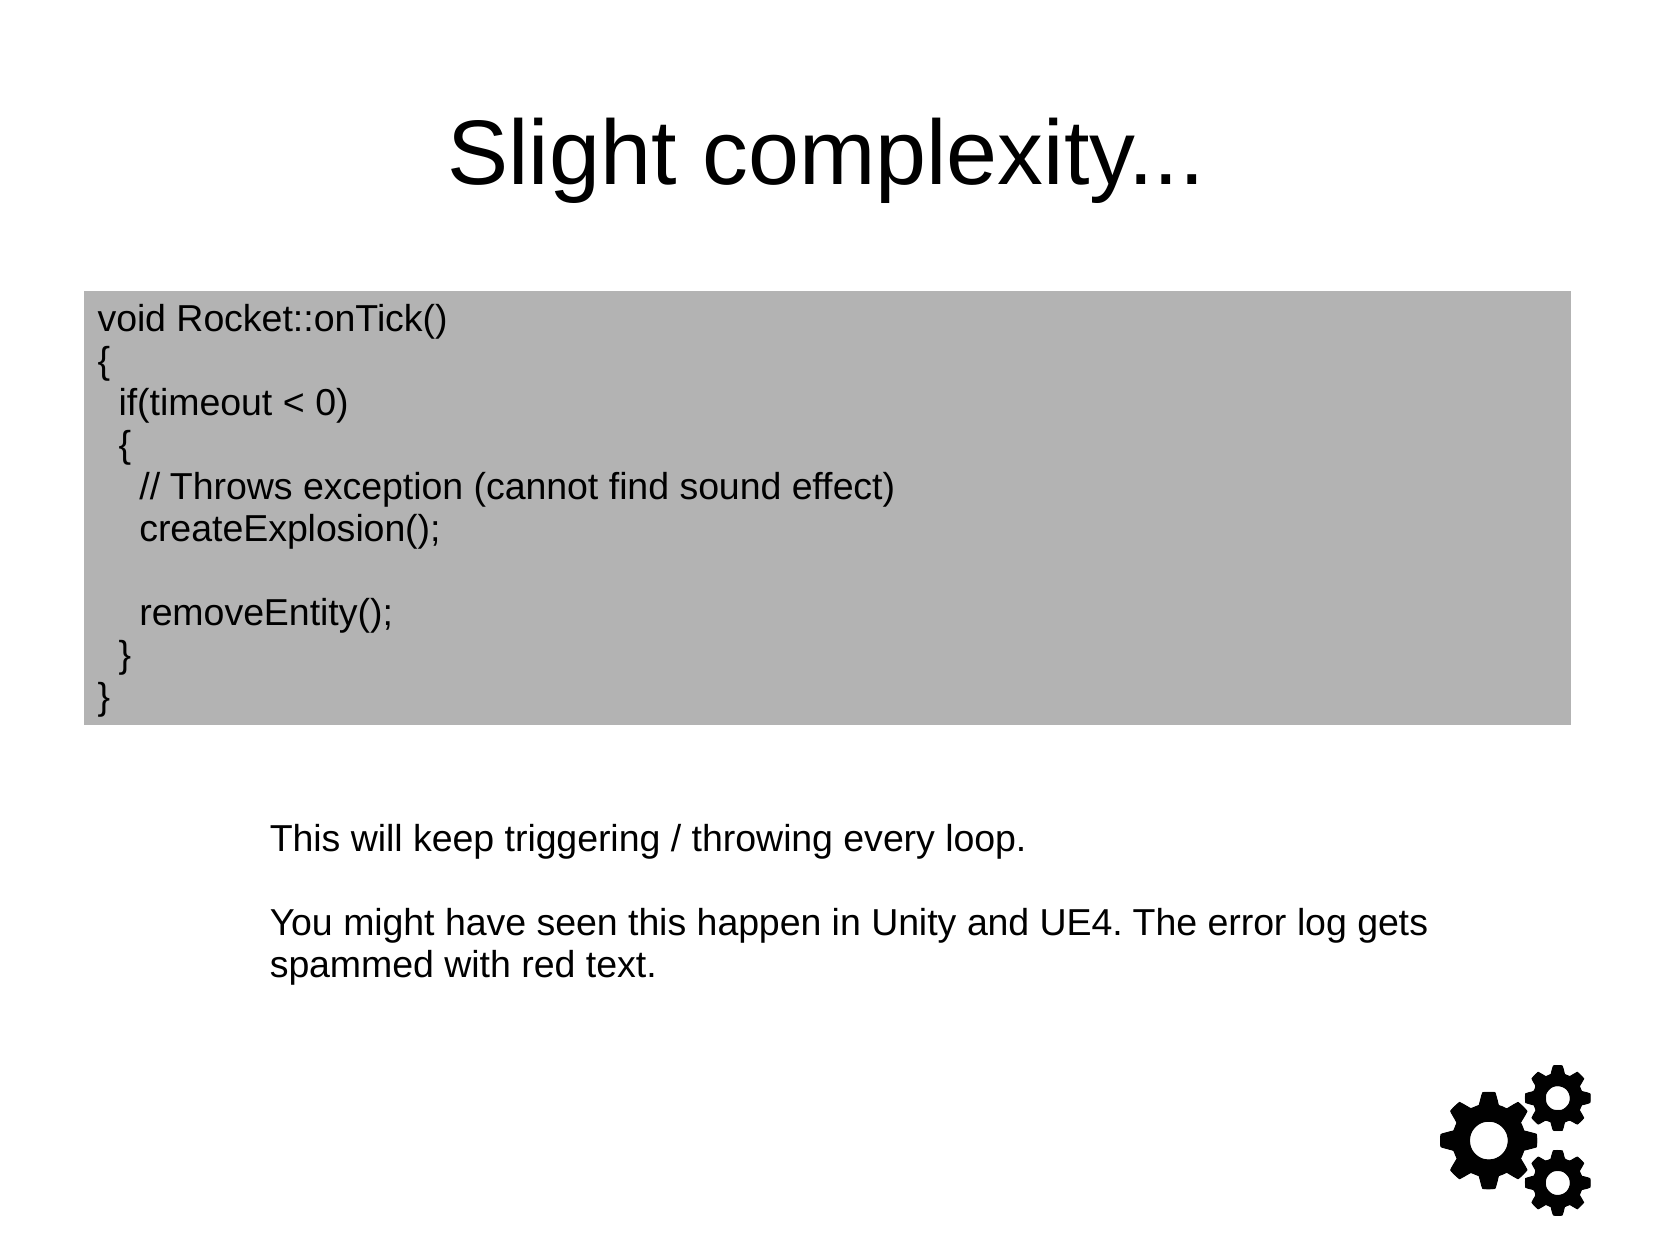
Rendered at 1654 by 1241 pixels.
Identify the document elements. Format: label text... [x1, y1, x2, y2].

picture [1440, 1065, 1591, 1216]
title Slight complexity... [82, 49, 1571, 257]
table_header void Rocket::onTick() { if(timeout < 0) { // Throws exception (cannot find sound effect) createExplosion(); removeEntity(); } } [84, 291, 1571, 725]
text_box This will keep triggering / throwing every loop. You might have seen this happen in Unity and UE4. The error log gets spammed with red text. [255, 810, 1456, 1077]
